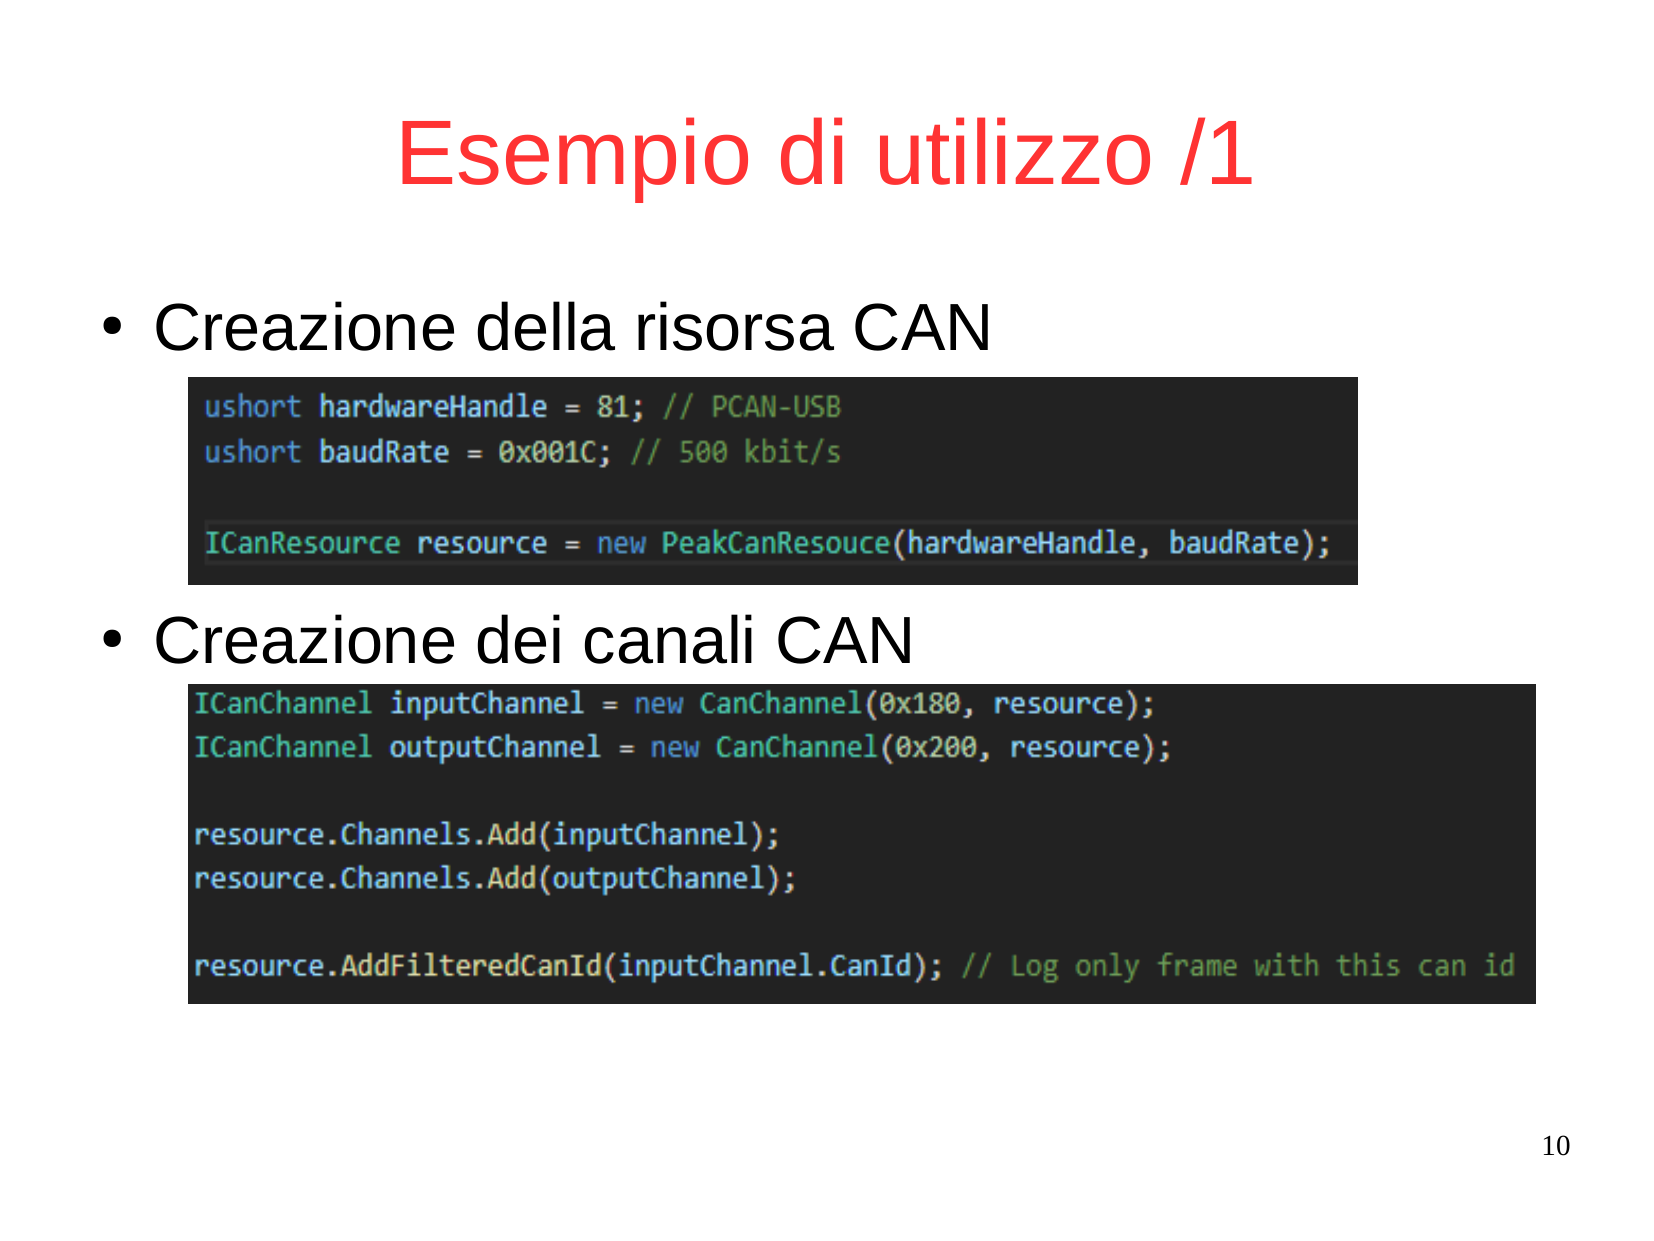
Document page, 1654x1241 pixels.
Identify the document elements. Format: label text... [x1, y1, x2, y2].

picture [188, 377, 1358, 585]
list Creazione della risorsa CAN Creazione dei canali CAN [82, 290, 1571, 1109]
title Esempio di utilizzo /1 [82, 49, 1571, 257]
picture [188, 684, 1536, 1004]
